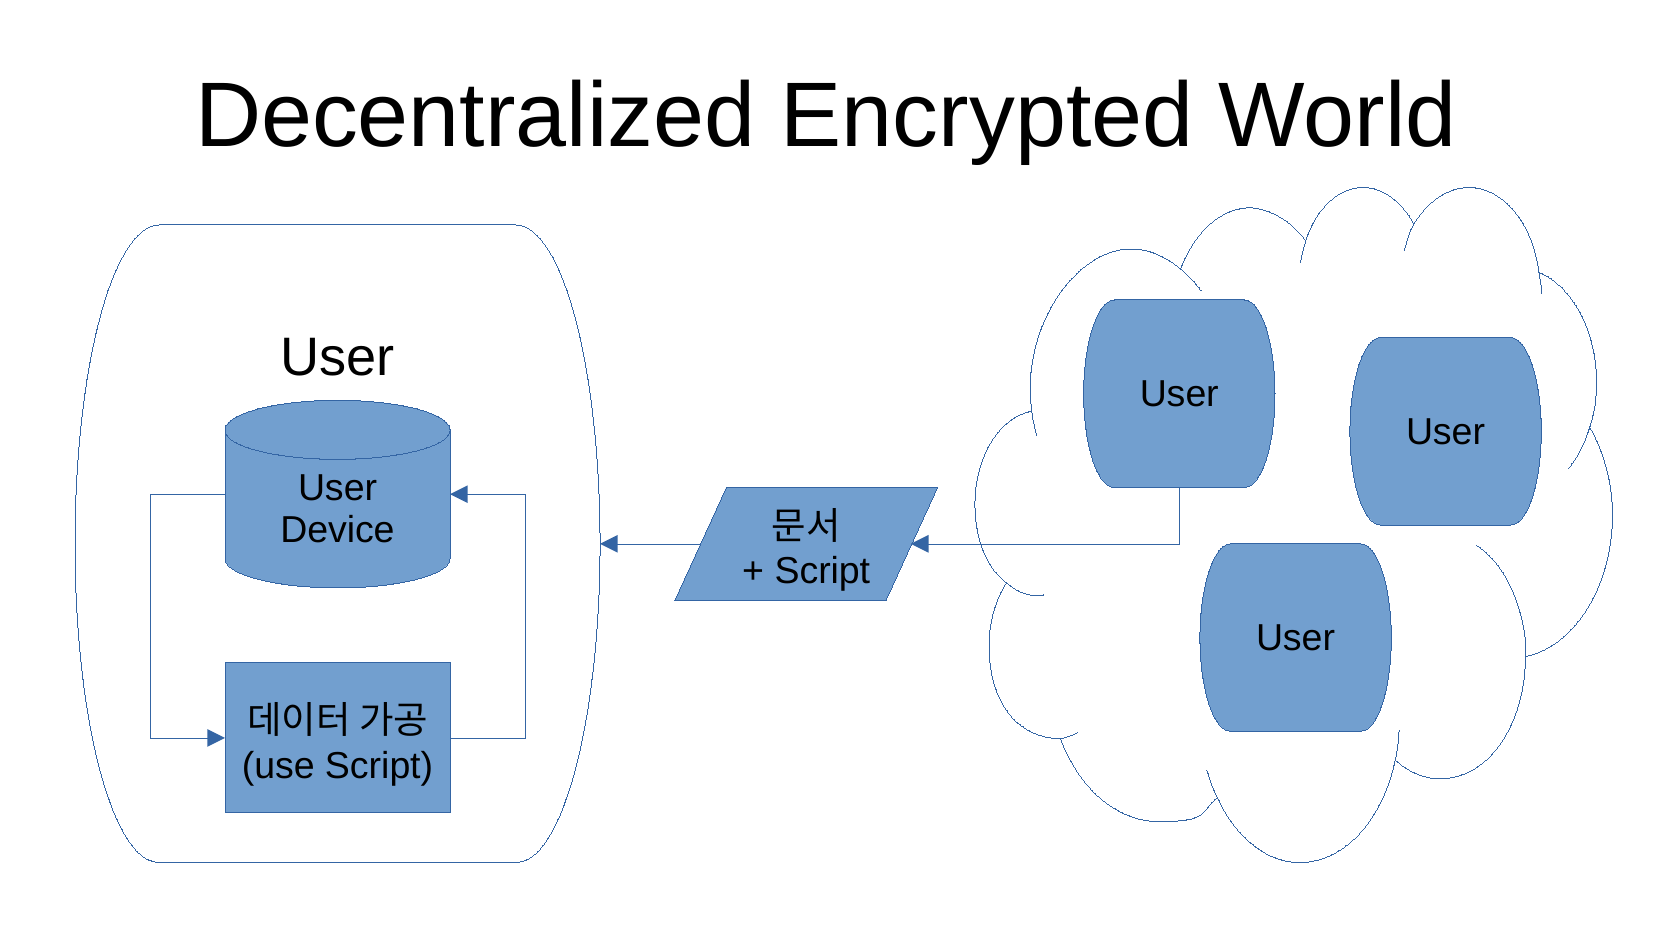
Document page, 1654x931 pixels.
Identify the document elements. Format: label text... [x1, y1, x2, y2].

text_box User [75, 224, 601, 863]
text_box [974, 187, 1613, 863]
text_box 문서 + Script [674, 487, 938, 601]
title Decentralized Encrypted World [82, 37, 1571, 193]
